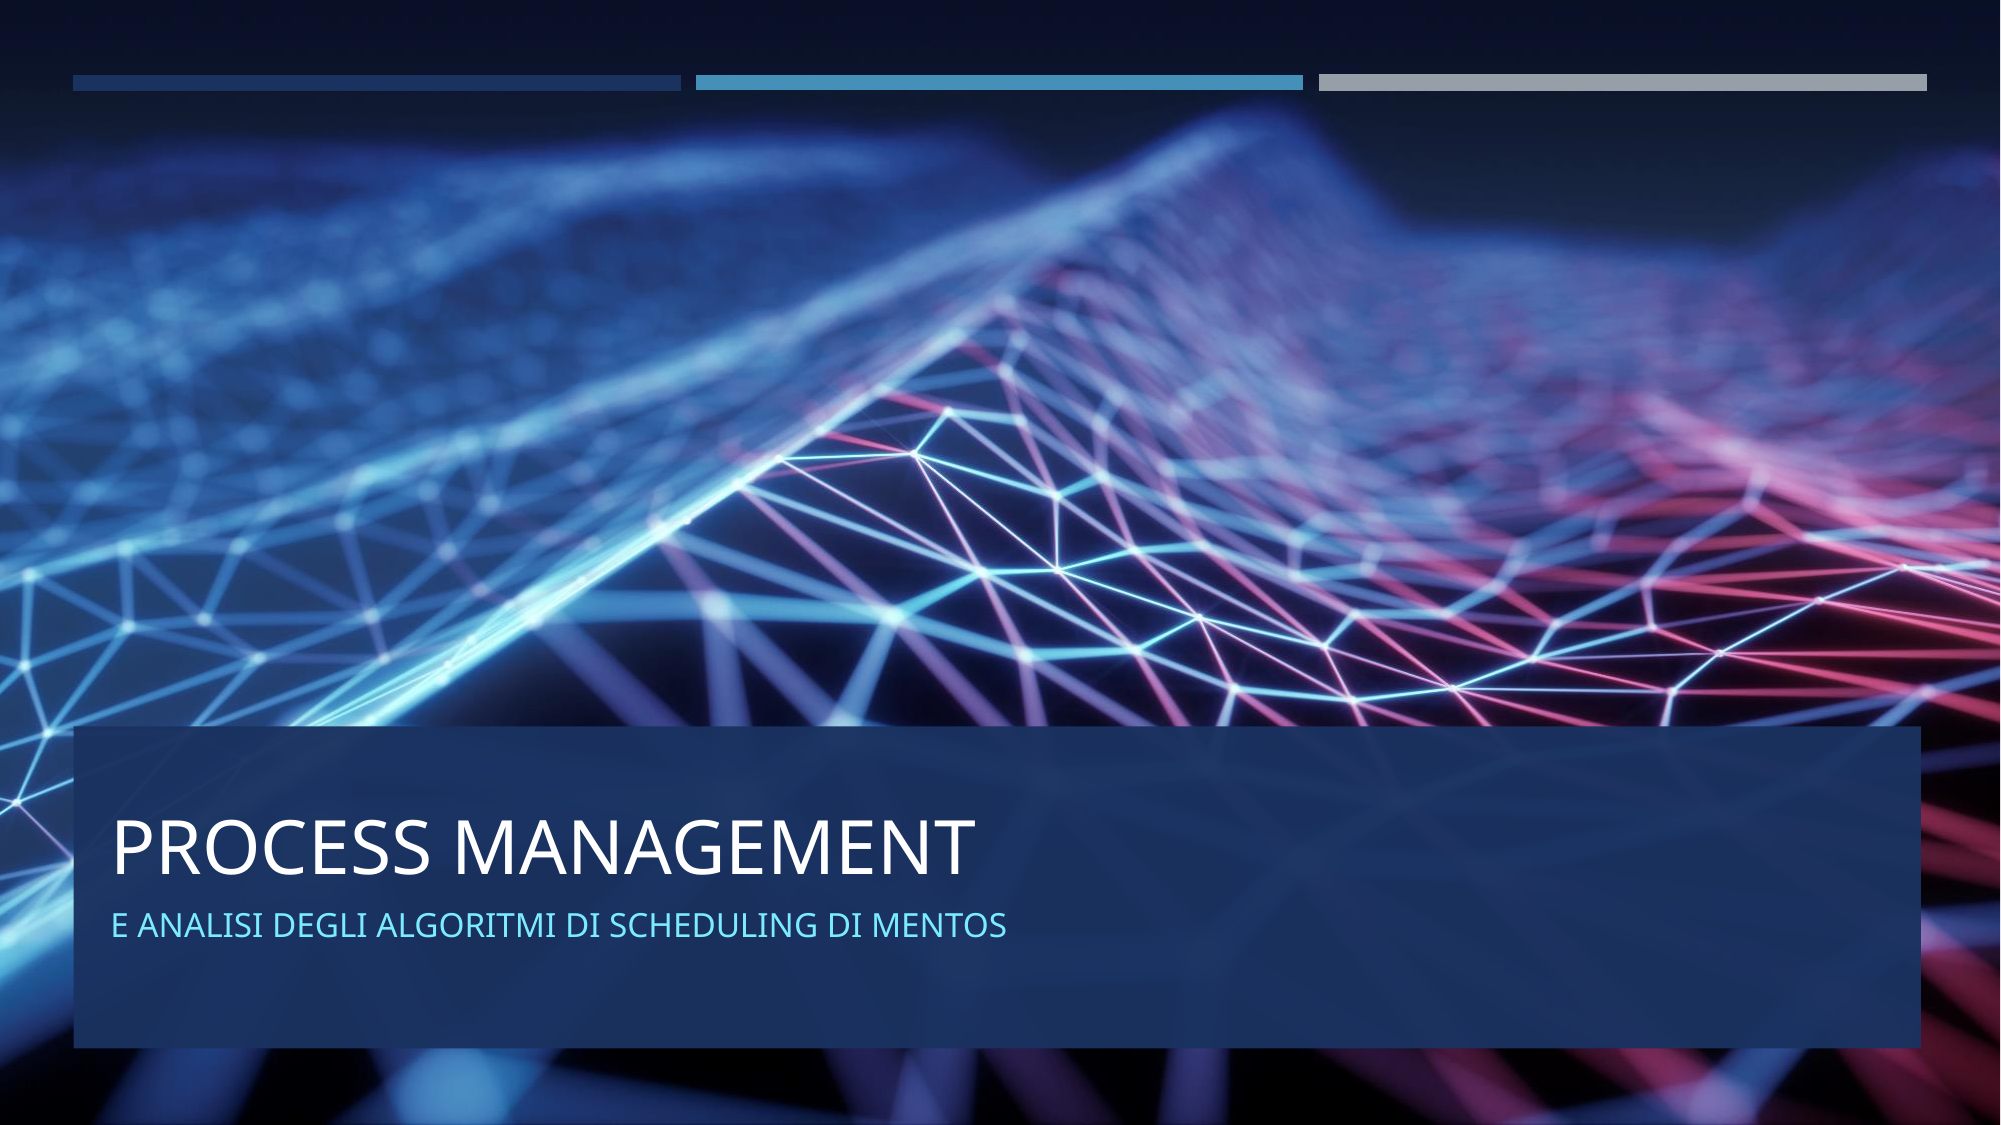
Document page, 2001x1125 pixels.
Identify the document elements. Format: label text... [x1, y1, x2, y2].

text_box [696, 75, 1303, 90]
text_box [73, 75, 681, 91]
picture [0, 0, 2000, 1125]
subtitle E Analisi degli algoritmi di scheduling di mentOs [95, 896, 1899, 977]
text_box [1319, 74, 1927, 91]
title Process Management [95, 750, 1899, 896]
text_box [74, 726, 1921, 1048]
